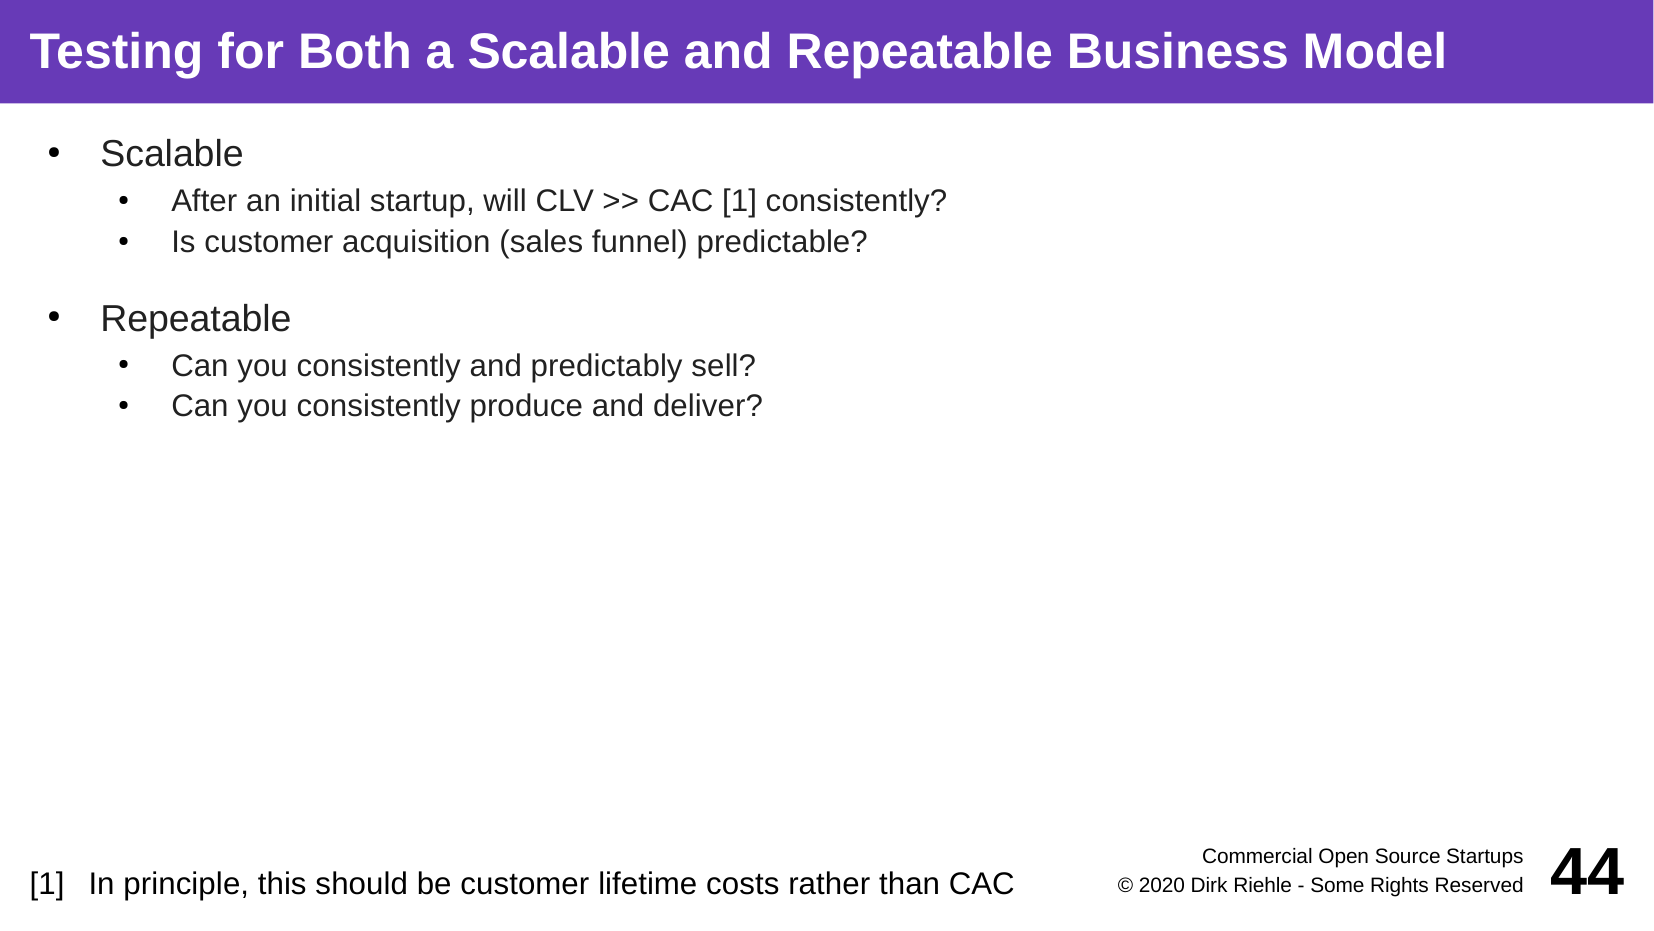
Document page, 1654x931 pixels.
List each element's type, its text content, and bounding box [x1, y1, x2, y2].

title Testing for Both a Scalable and Repeatable Business Model [0, 0, 1654, 104]
text_box [1] In principle, this should be customer lifetime costs rather than CAC [0, 693, 1182, 931]
list Scalable After an initial startup, will CLV >> CAC [1] consistently? Is customer acquisition (sales funnel) predictable? Repeatable Can you consistently and predictably sell? Can you consistently produce and deliver? [29, 132, 1625, 813]
